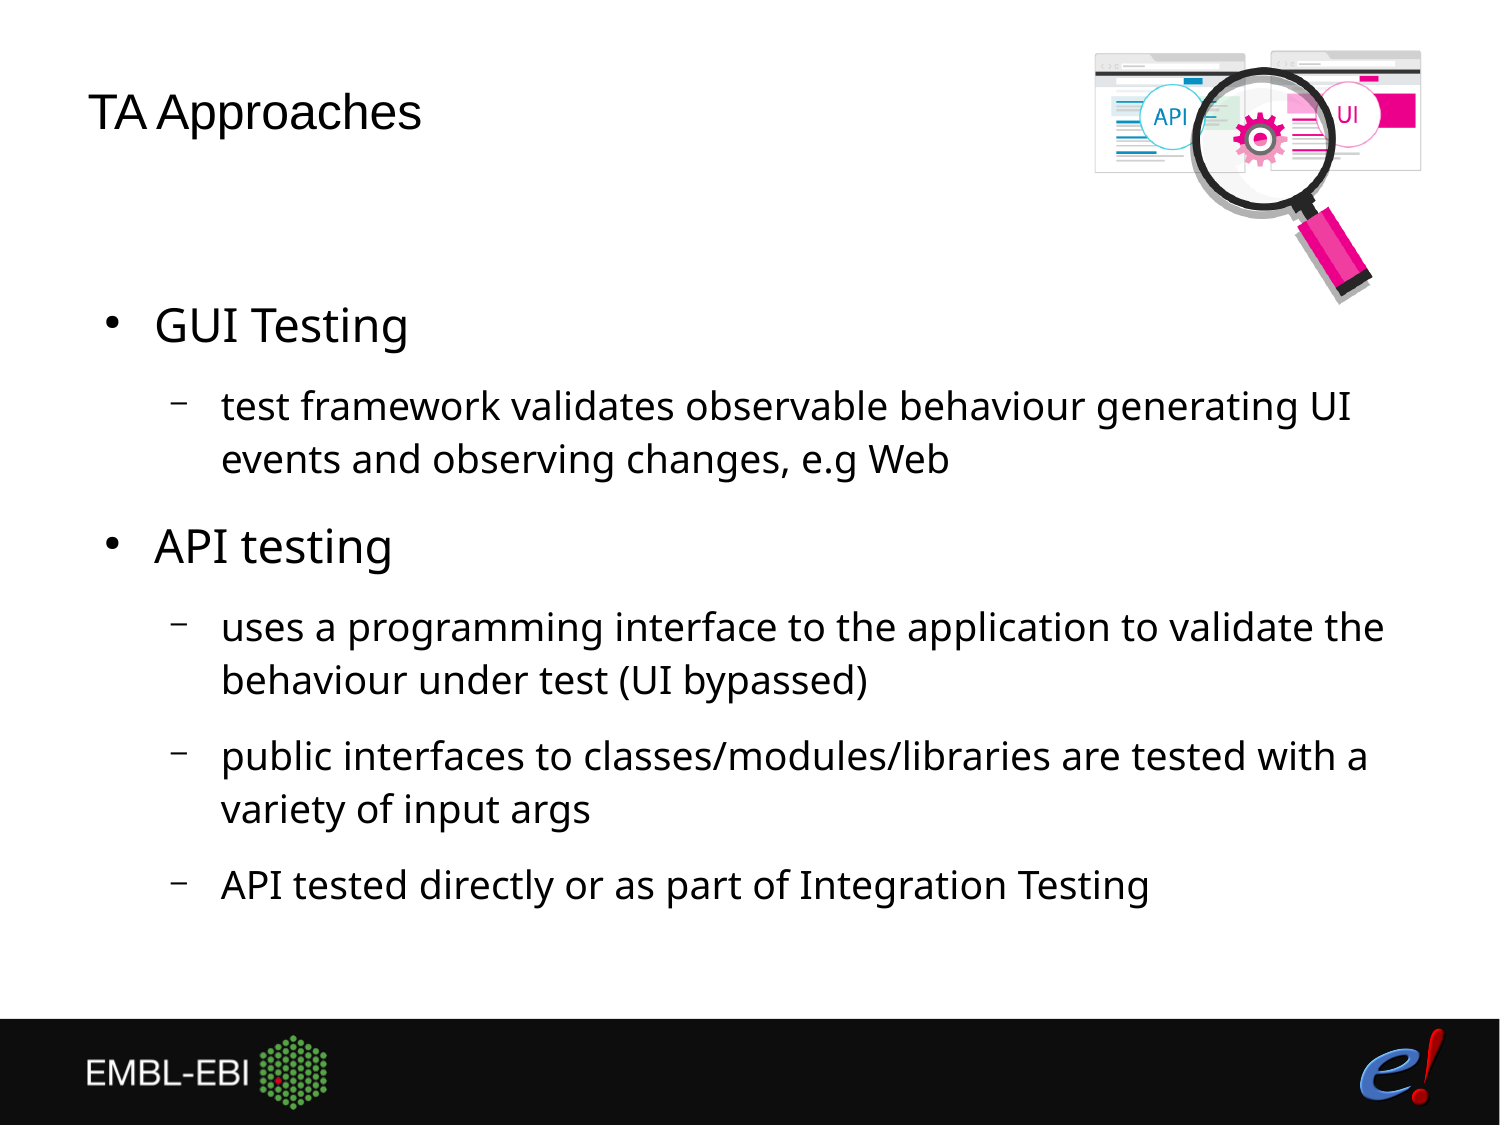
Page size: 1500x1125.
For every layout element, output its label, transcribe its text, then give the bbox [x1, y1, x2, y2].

picture [87, 1035, 327, 1110]
title TA Approaches [87, 50, 1051, 175]
picture [1051, 35, 1465, 337]
picture [1357, 1026, 1448, 1112]
list GUI Testing test framework validates observable behaviour generating UI events and observing changes, e.g Web API testing uses a programming interface to the application to validate the behaviour under test (UI bypassed) public interfaces to classes/modules/libraries are tested with a variety of input args API tested directly or as part of Integration Testing [87, 200, 1425, 914]
